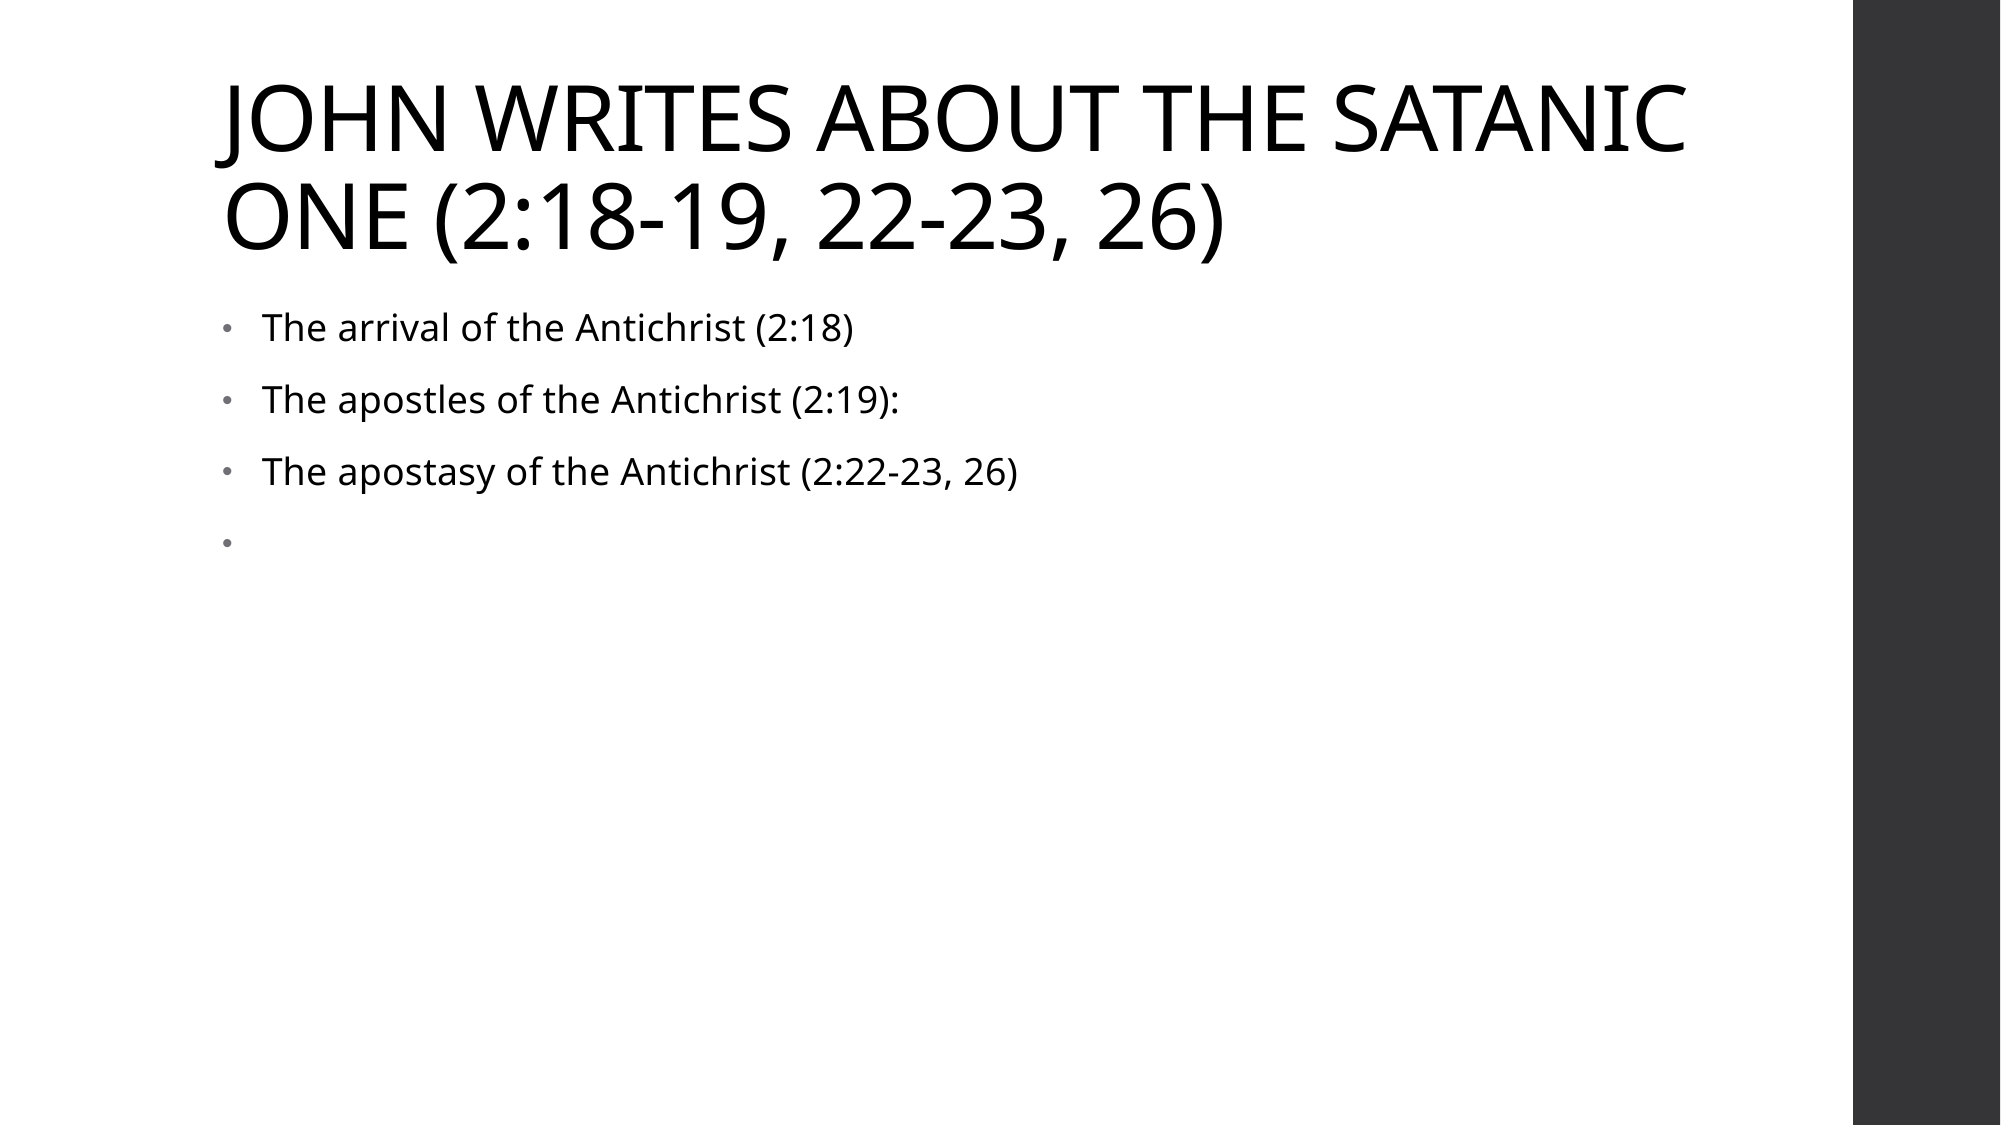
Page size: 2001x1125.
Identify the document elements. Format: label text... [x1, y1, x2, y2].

title JOHN WRITES ABOUT THE SATANIC ONE (2:18-19, 22-23, 26) [206, 60, 1797, 278]
list The arrival of the Antichrist (2:18) The apostles of the Antichrist (2:19): The apostasy of the Antichrist (2:22-23, 26) [206, 299, 1617, 1014]
